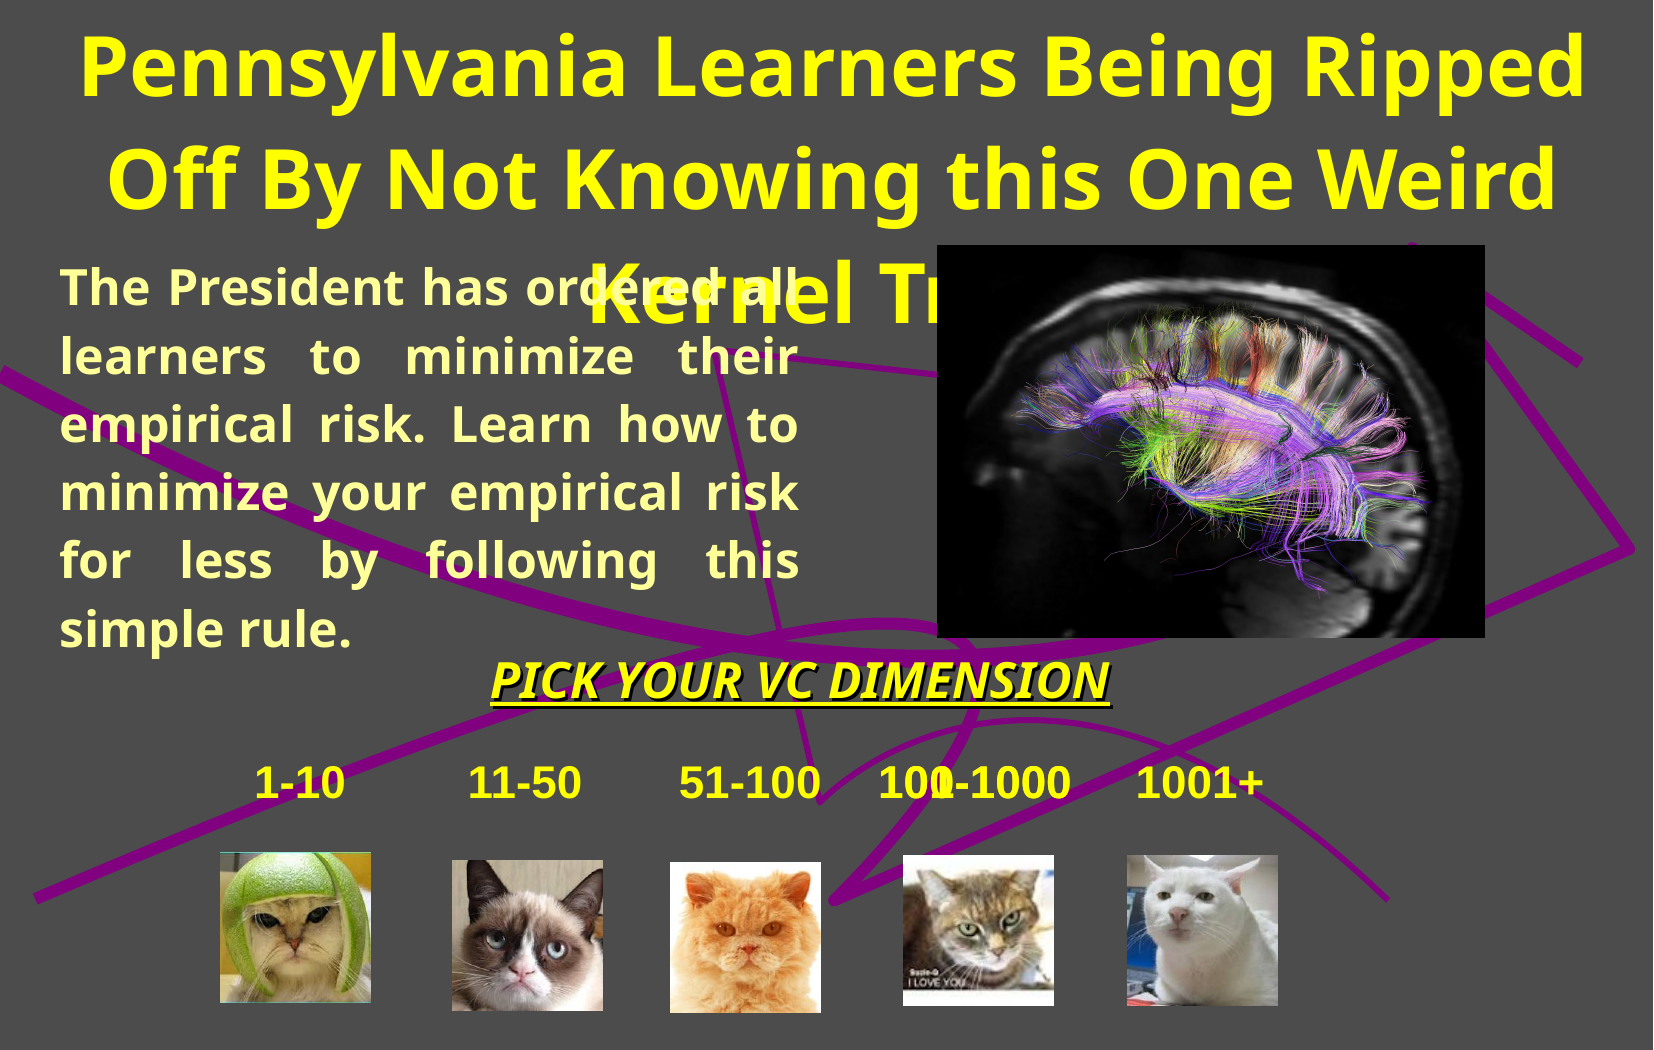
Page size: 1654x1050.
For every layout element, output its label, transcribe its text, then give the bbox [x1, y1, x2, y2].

text_box Pennsylvania Learners Being Ripped Off By Not Knowing this One Weird Kernel Trick [0, 0, 1653, 270]
picture [903, 855, 1054, 1006]
text_box The President has ordered all learners to minimize their empirical risk. Learn how to minimize your empirical risk for less by following this simple rule. [44, 244, 826, 788]
picture [1127, 855, 1278, 1006]
text_box 51-100 [637, 750, 862, 817]
text_box 11-50 [412, 750, 637, 817]
picture [937, 245, 1485, 637]
text_box 100-1000 [862, 750, 1088, 817]
text_box PICK YOUR VC DIMENSION [99, 637, 1501, 729]
picture [452, 860, 603, 1011]
text_box 1001+ [1088, 750, 1313, 817]
picture [670, 862, 821, 1013]
text_box 1-10 [187, 750, 412, 817]
picture [220, 852, 371, 1003]
